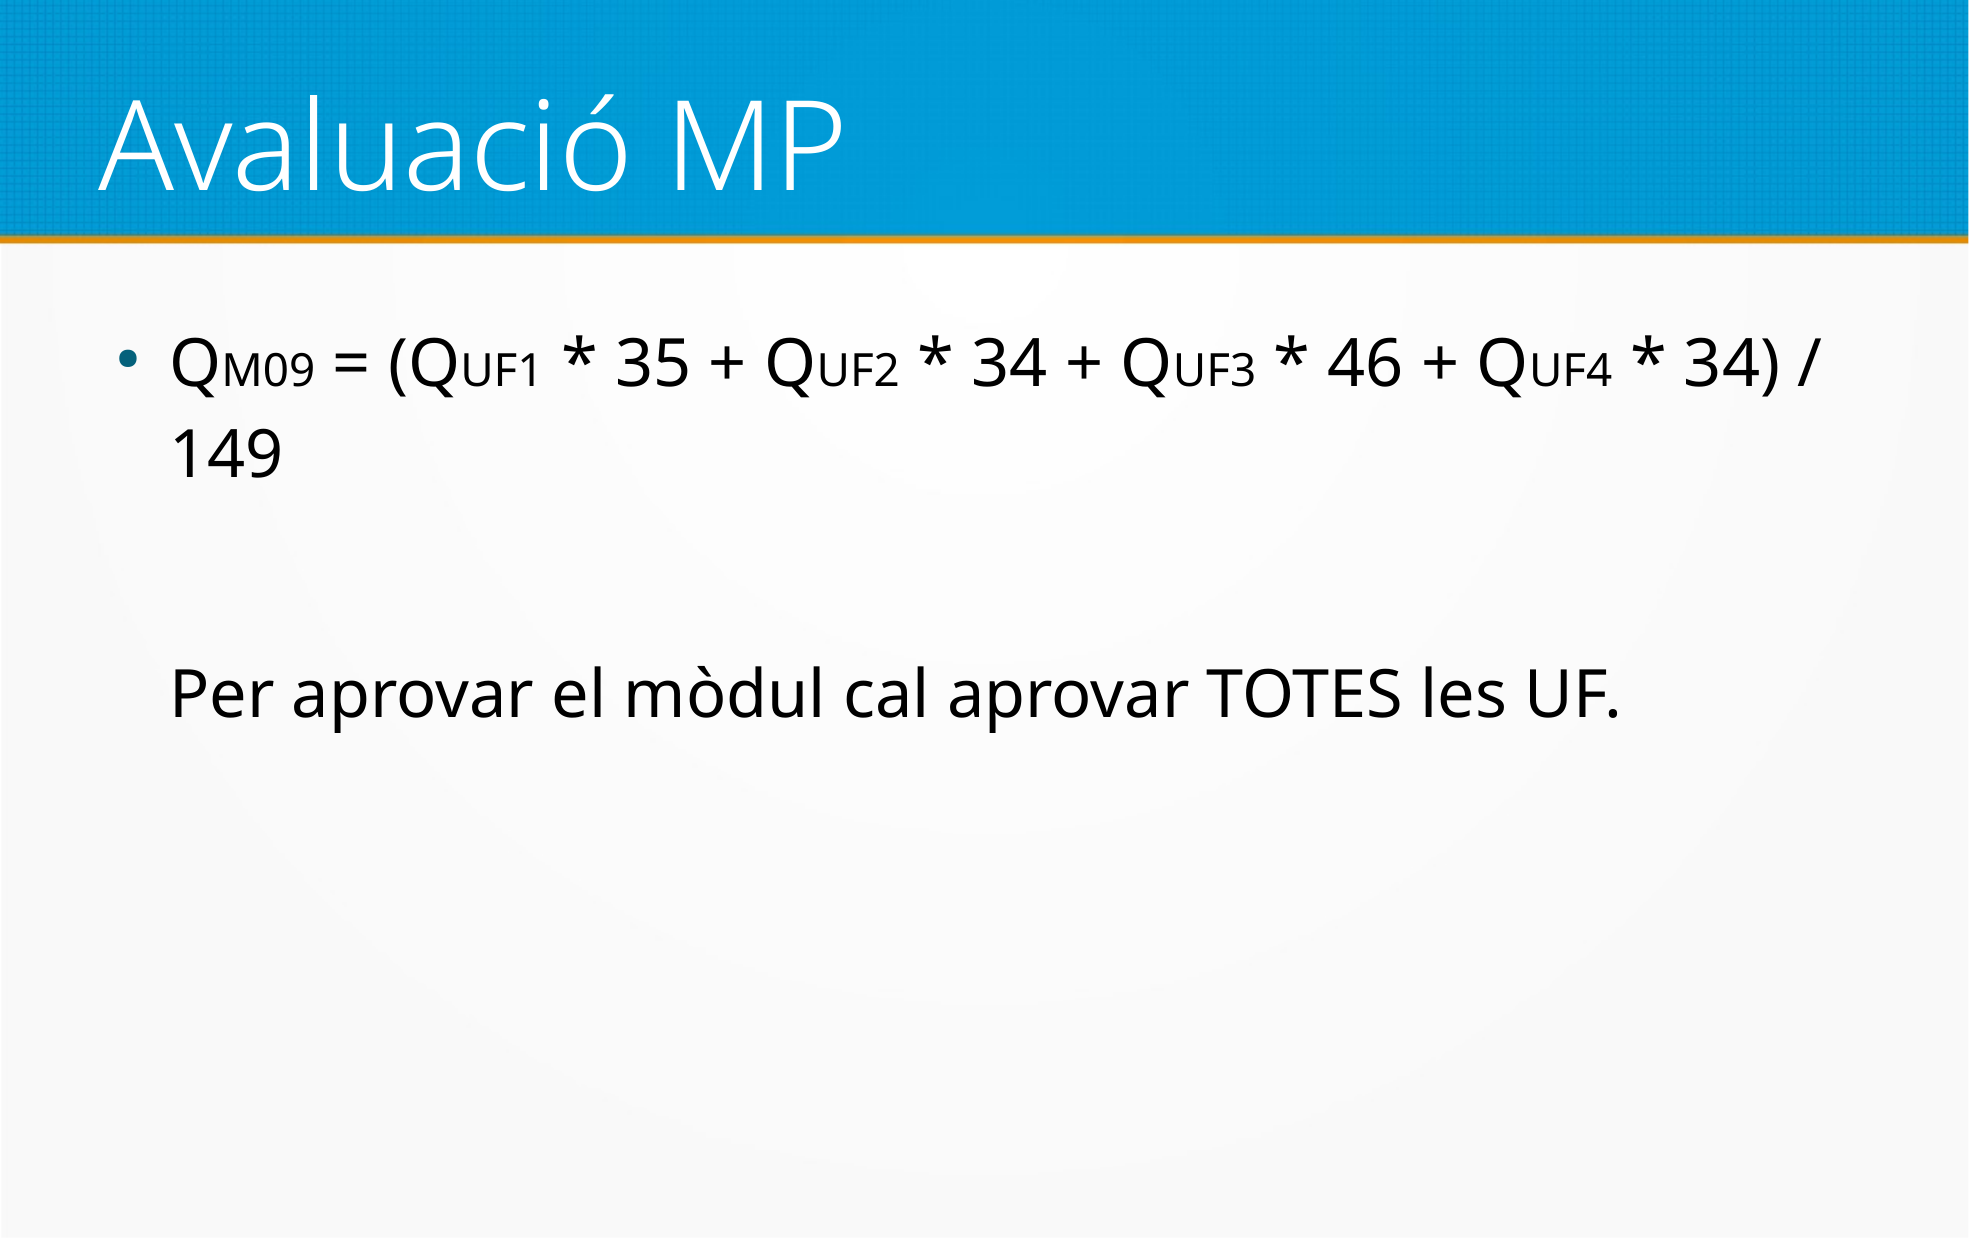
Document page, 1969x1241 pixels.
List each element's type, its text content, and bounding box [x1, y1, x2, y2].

picture [0, 233, 1969, 1241]
title Avaluació MP [98, 19, 1870, 227]
list QM09 = (QUF1 * 35 + QUF2 * 34 + QUF3 * 46 + QUF4 * 34) / 149 Per aprovar el mòdul cal aprovar TOTES les UF. [98, 315, 1861, 1081]
